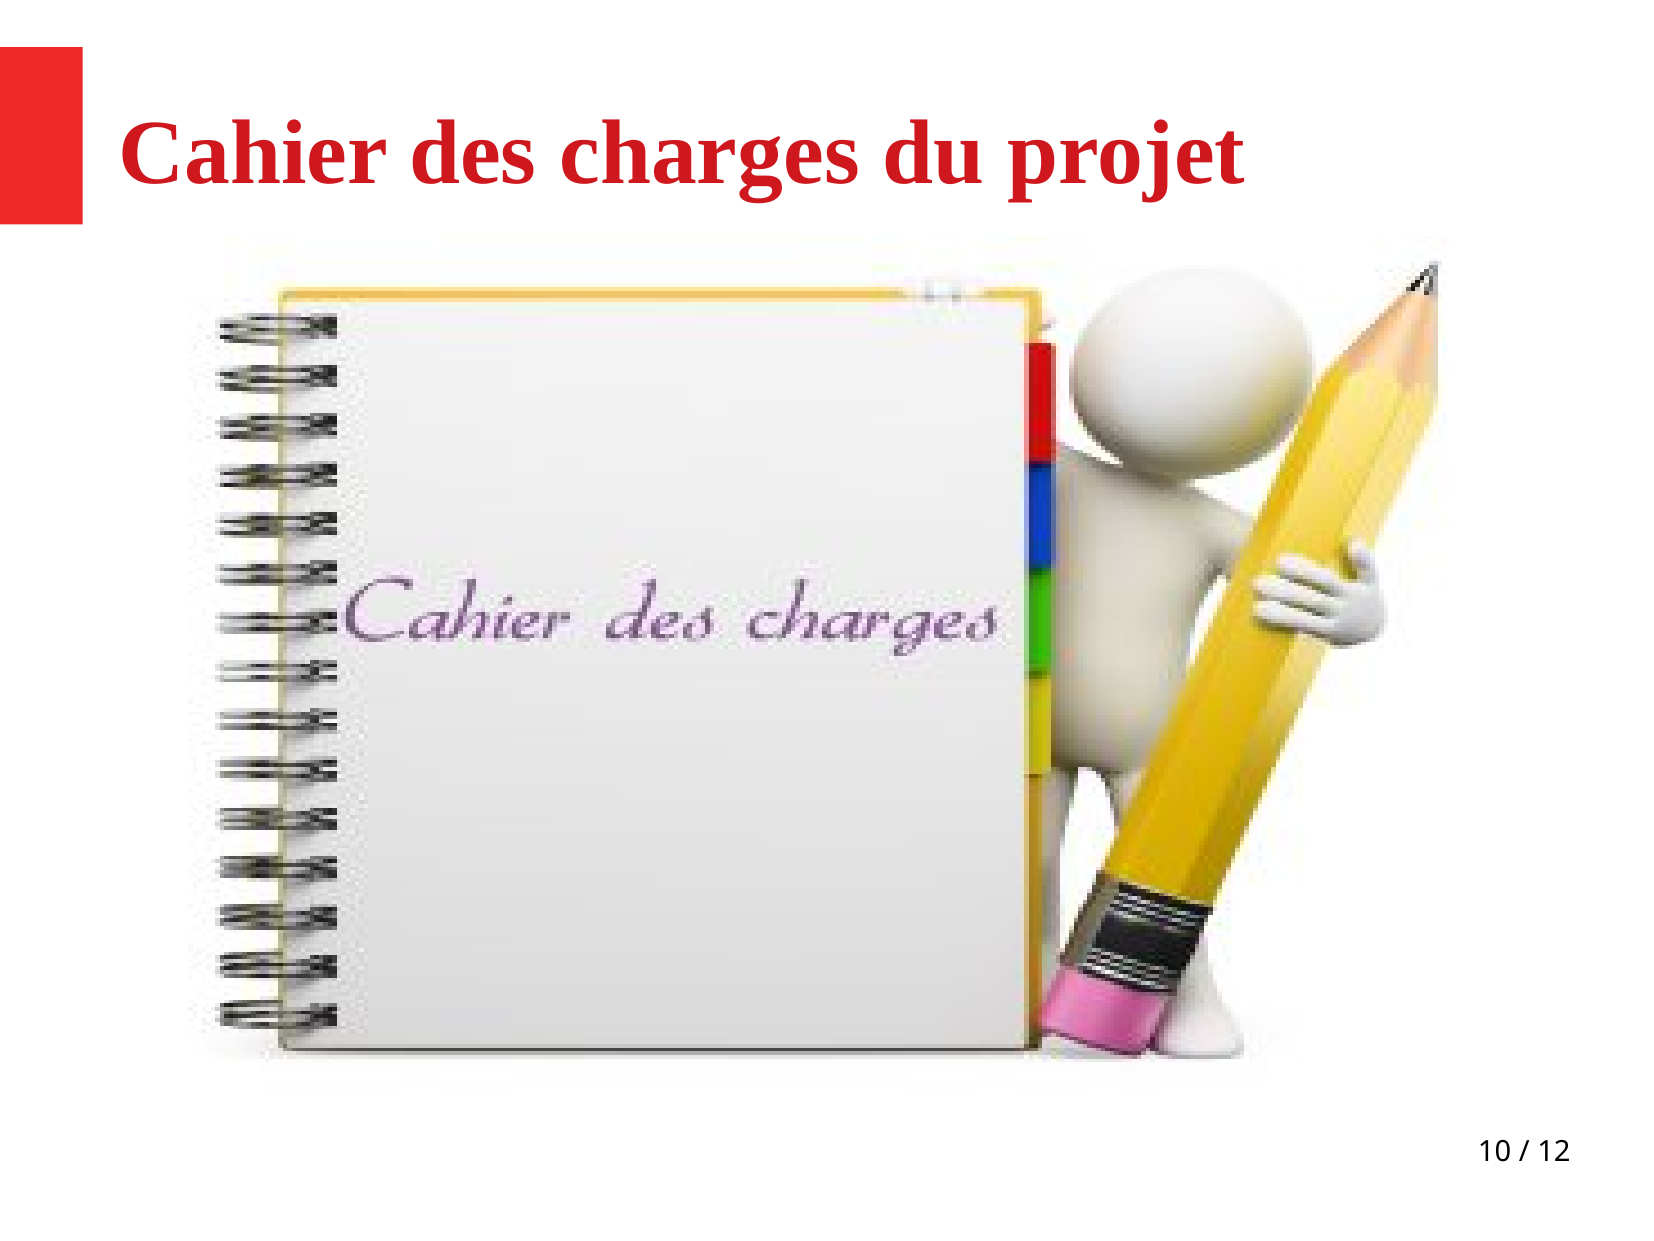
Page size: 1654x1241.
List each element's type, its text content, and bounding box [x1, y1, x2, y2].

picture [153, 236, 1501, 1123]
title Cahier des charges du projet [118, 49, 1571, 257]
